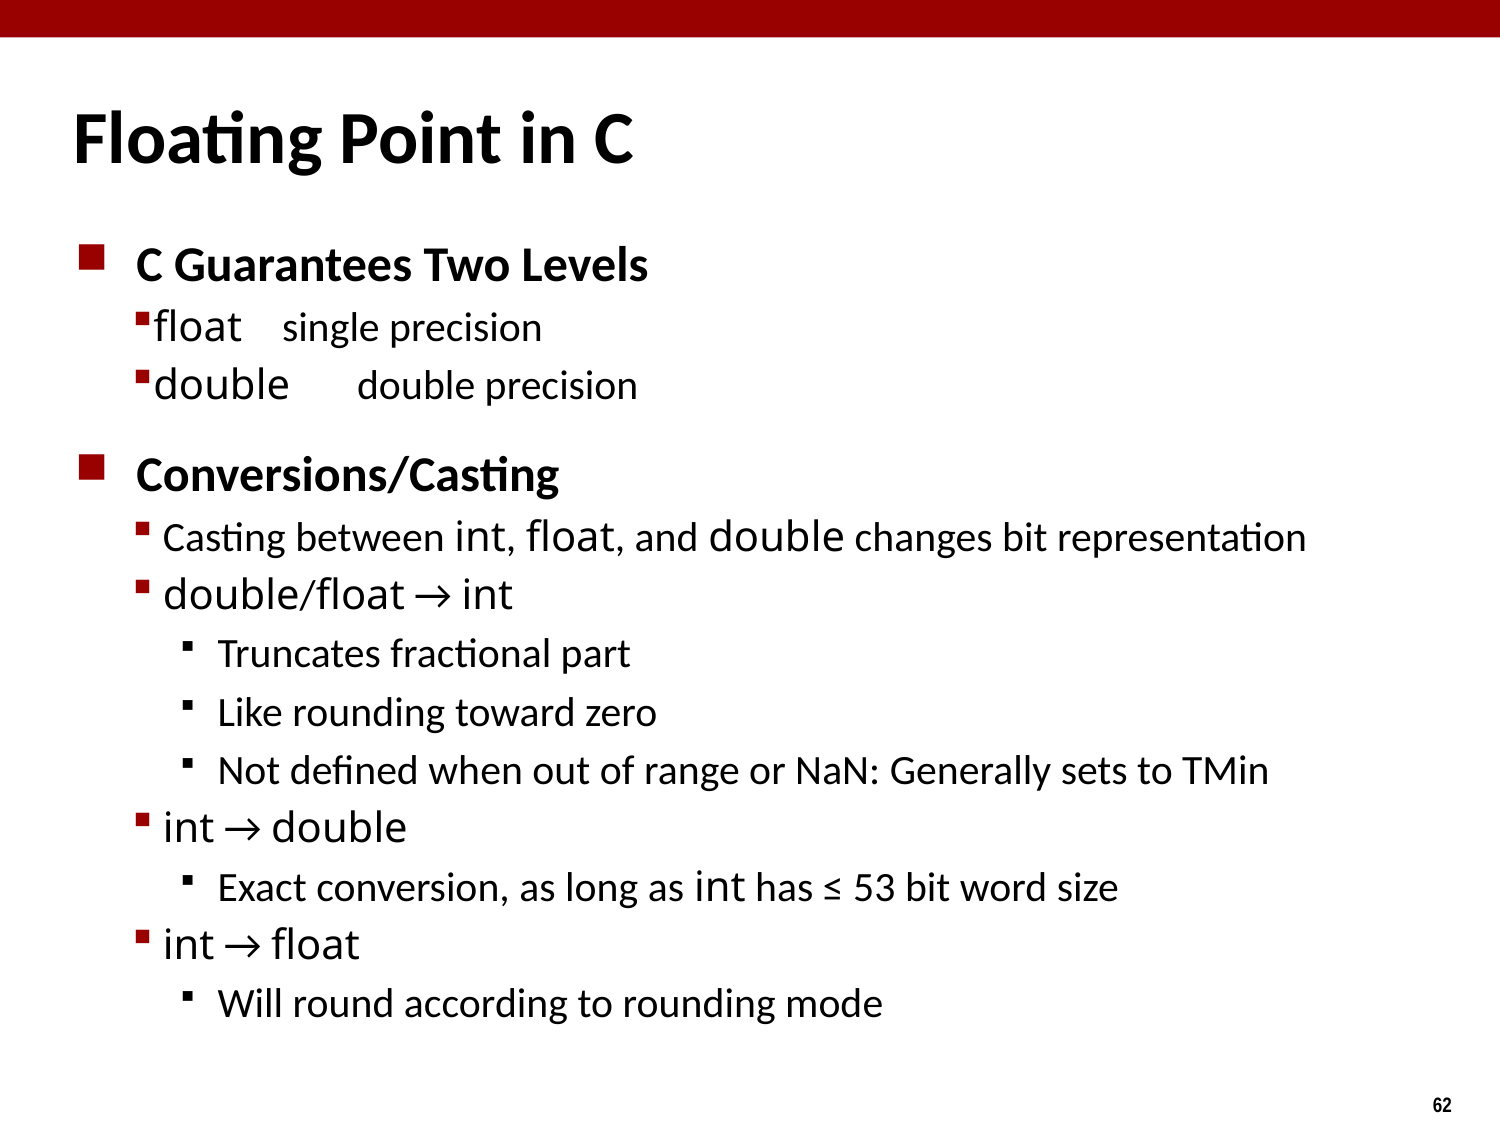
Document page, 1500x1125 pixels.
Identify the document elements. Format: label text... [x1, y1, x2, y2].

title Floating Point in C [58, 71, 1304, 197]
list C Guarantees Two Levels float single precision double double precision Conversions/Casting Casting between int, float, and double changes bit representation double/float → int Truncates fractional part Like rounding toward zero Not defined when out of range or NaN: Generally sets to TMin int → double Exact conversion, as long as int has ≤ 53 bit word size int → float Will round according to rounding mode [65, 223, 1361, 1040]
